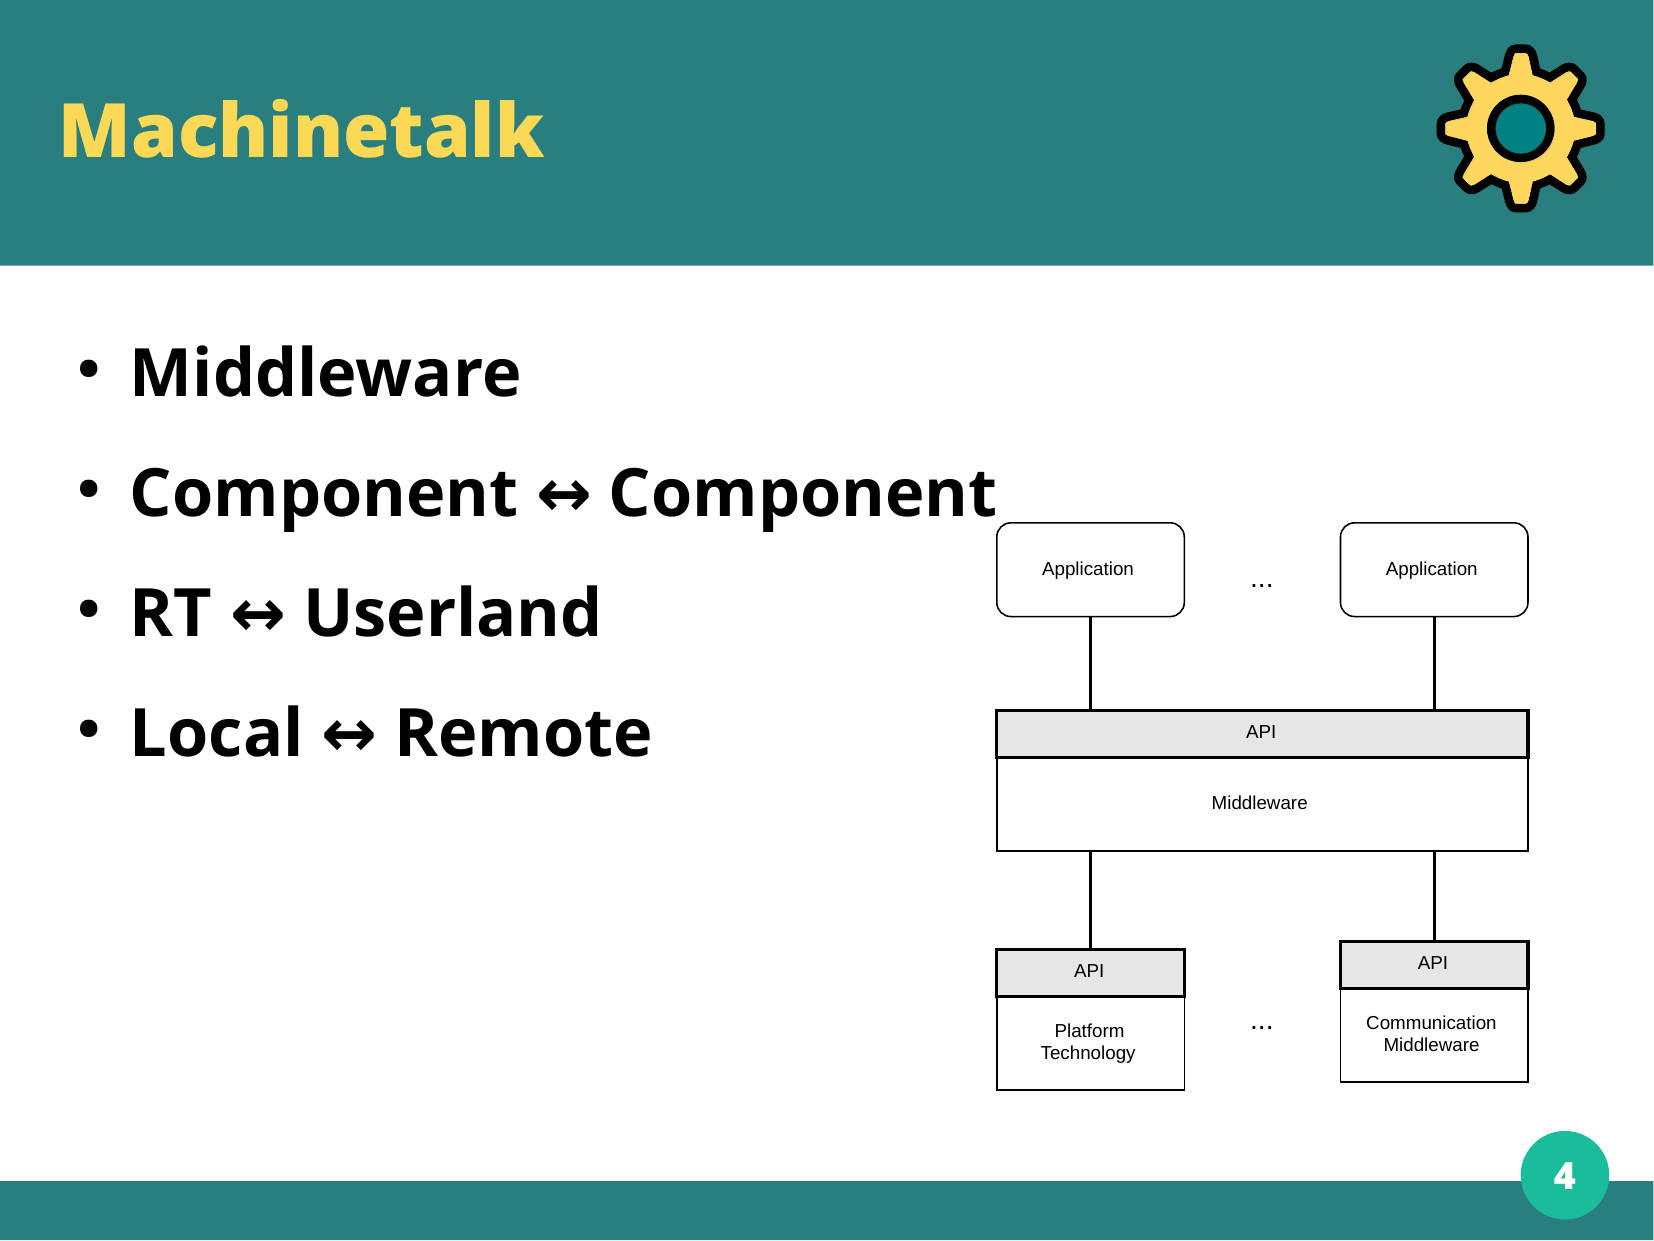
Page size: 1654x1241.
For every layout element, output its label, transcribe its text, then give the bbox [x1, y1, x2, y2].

title Machinetalk [59, 49, 1595, 207]
list Middleware Component ↔ Component RT ↔ Userland Local ↔ Remote [59, 324, 1595, 1152]
picture [992, 519, 1532, 1094]
